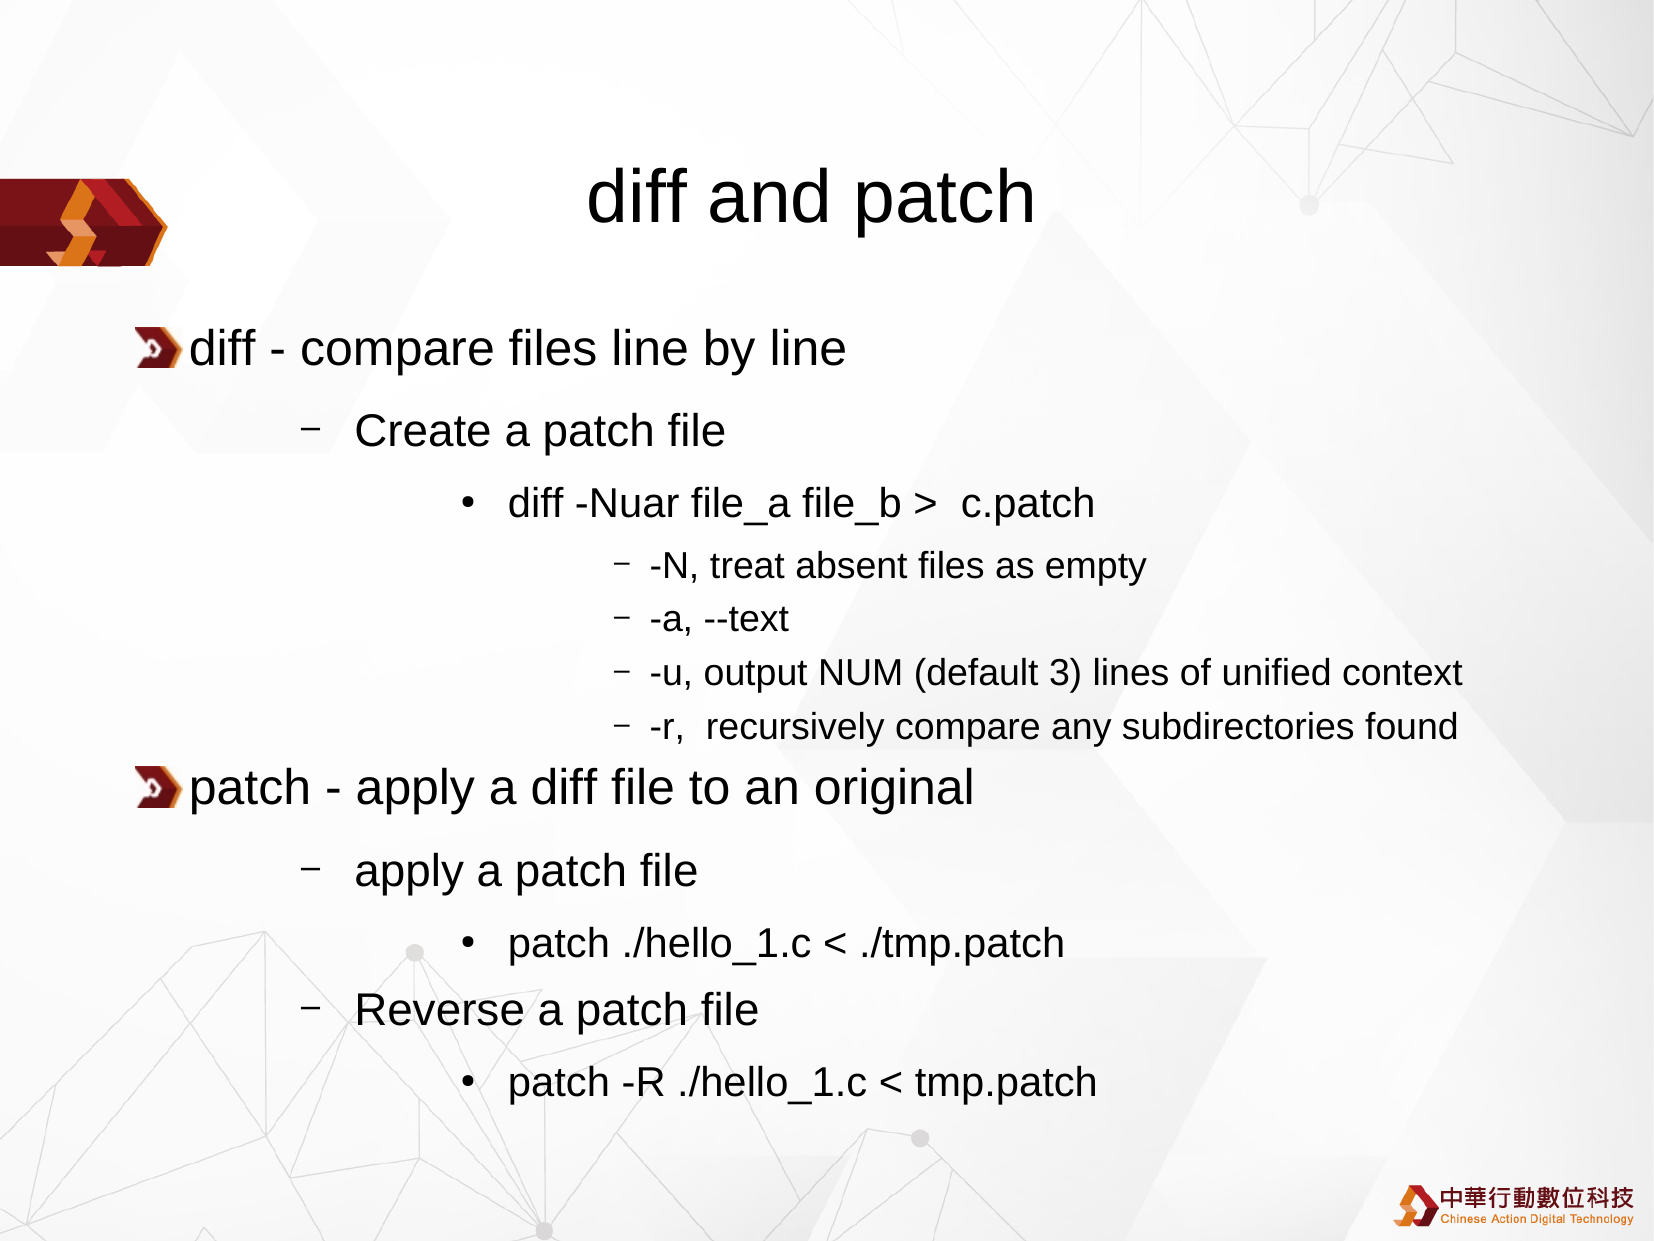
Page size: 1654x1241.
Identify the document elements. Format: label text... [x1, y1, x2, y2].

picture [0, 0, 1654, 1241]
list diff - compare files line by line Create a patch file diff -Nuar file_a file_b > c.patch -N, treat absent files as empty -a, --text -u, output NUM (default 3) lines of unified context -r, recursively compare any subdirectories found patch - apply a diff file to an original apply a patch file patch ./hello_1.c < ./tmp.patch Reverse a patch file patch -R ./hello_1.c < tmp.patch [118, 319, 1571, 1231]
title diff and patch [118, 112, 1506, 281]
